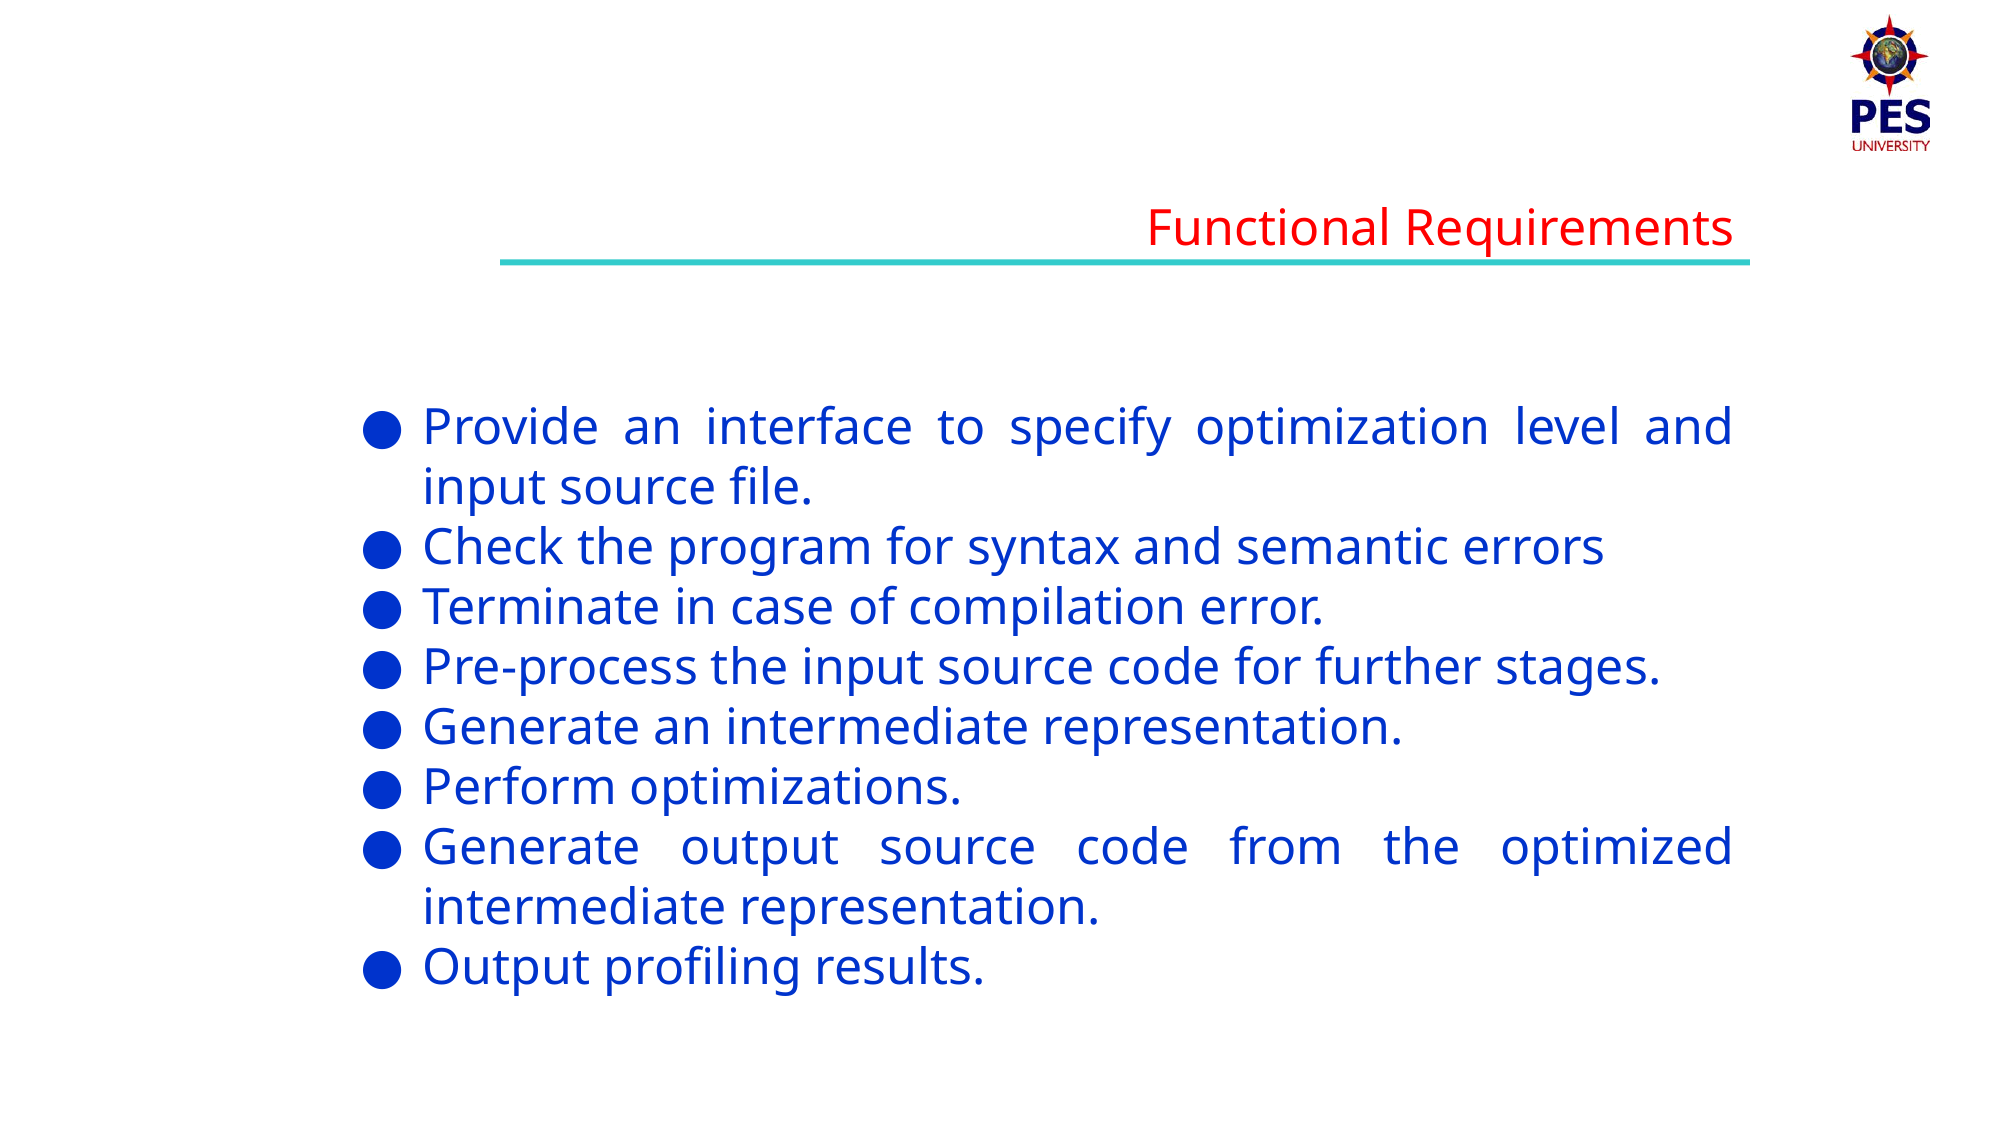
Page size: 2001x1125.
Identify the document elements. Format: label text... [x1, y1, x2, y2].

text_box Provide an interface to specify optimization level and input source file. Check the program for syntax and semantic errors Terminate in case of compilation error. Pre-process the input source code for further stages. Generate an intermediate representation. Perform optimizations. Generate output source code from the optimized intermediate representation. Output profiling results. [332, 416, 1750, 976]
picture [1850, 14, 1930, 151]
text_box [500, 259, 1750, 266]
text_box Functional Requirements [585, 187, 1750, 264]
